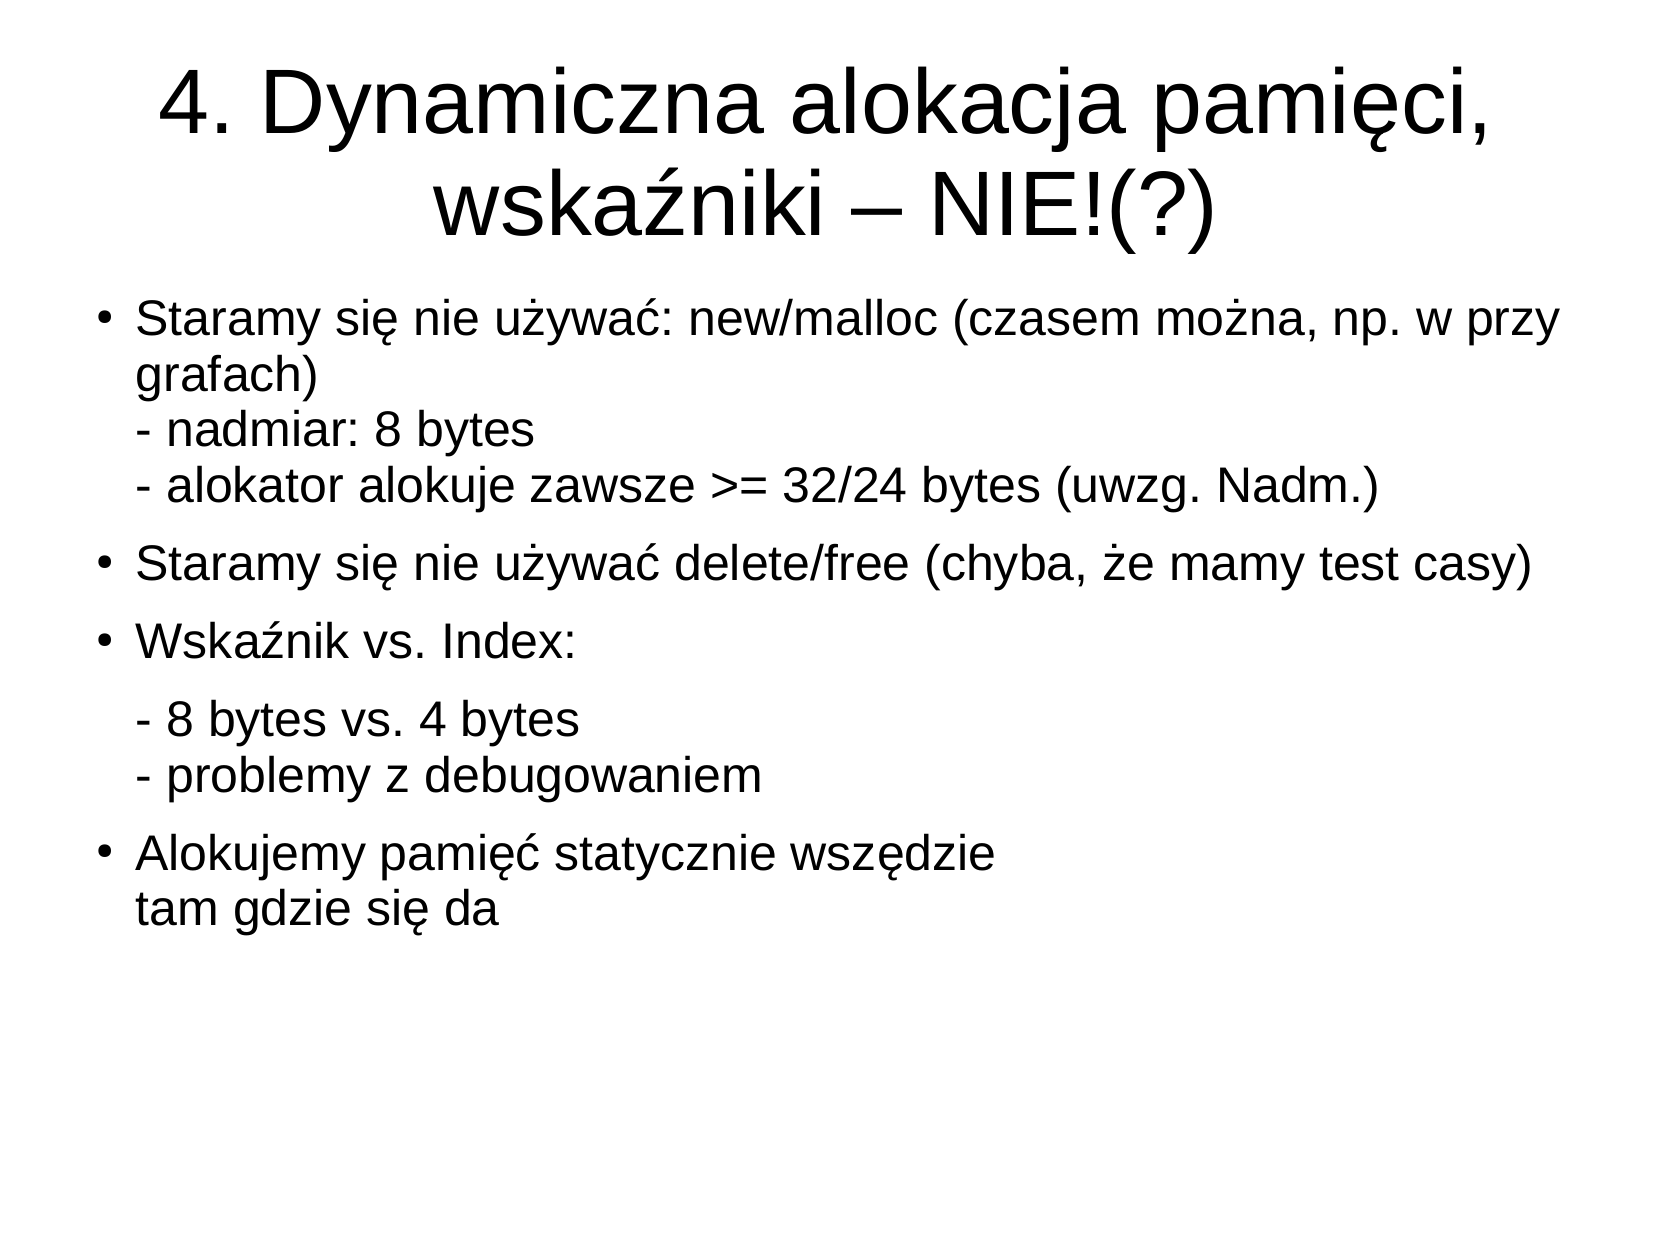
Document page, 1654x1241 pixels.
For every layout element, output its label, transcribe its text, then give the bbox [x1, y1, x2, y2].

title 4. Dynamiczna alokacja pamięci, wskaźniki – NIE!(?) [82, 49, 1571, 257]
list Staramy się nie używać: new/malloc (czasem można, np. w przy grafach) - nadmiar: 8 bytes - alokator alokuje zawsze >= 32/24 bytes (uwzg. Nadm.) Staramy się nie używać delete/free (chyba, że mamy test casy) Wskaźnik vs. Index: - 8 bytes vs. 4 bytes - problemy z debugowaniem Alokujemy pamięć statycznie wszędzie tam gdzie się da [82, 290, 1571, 1010]
